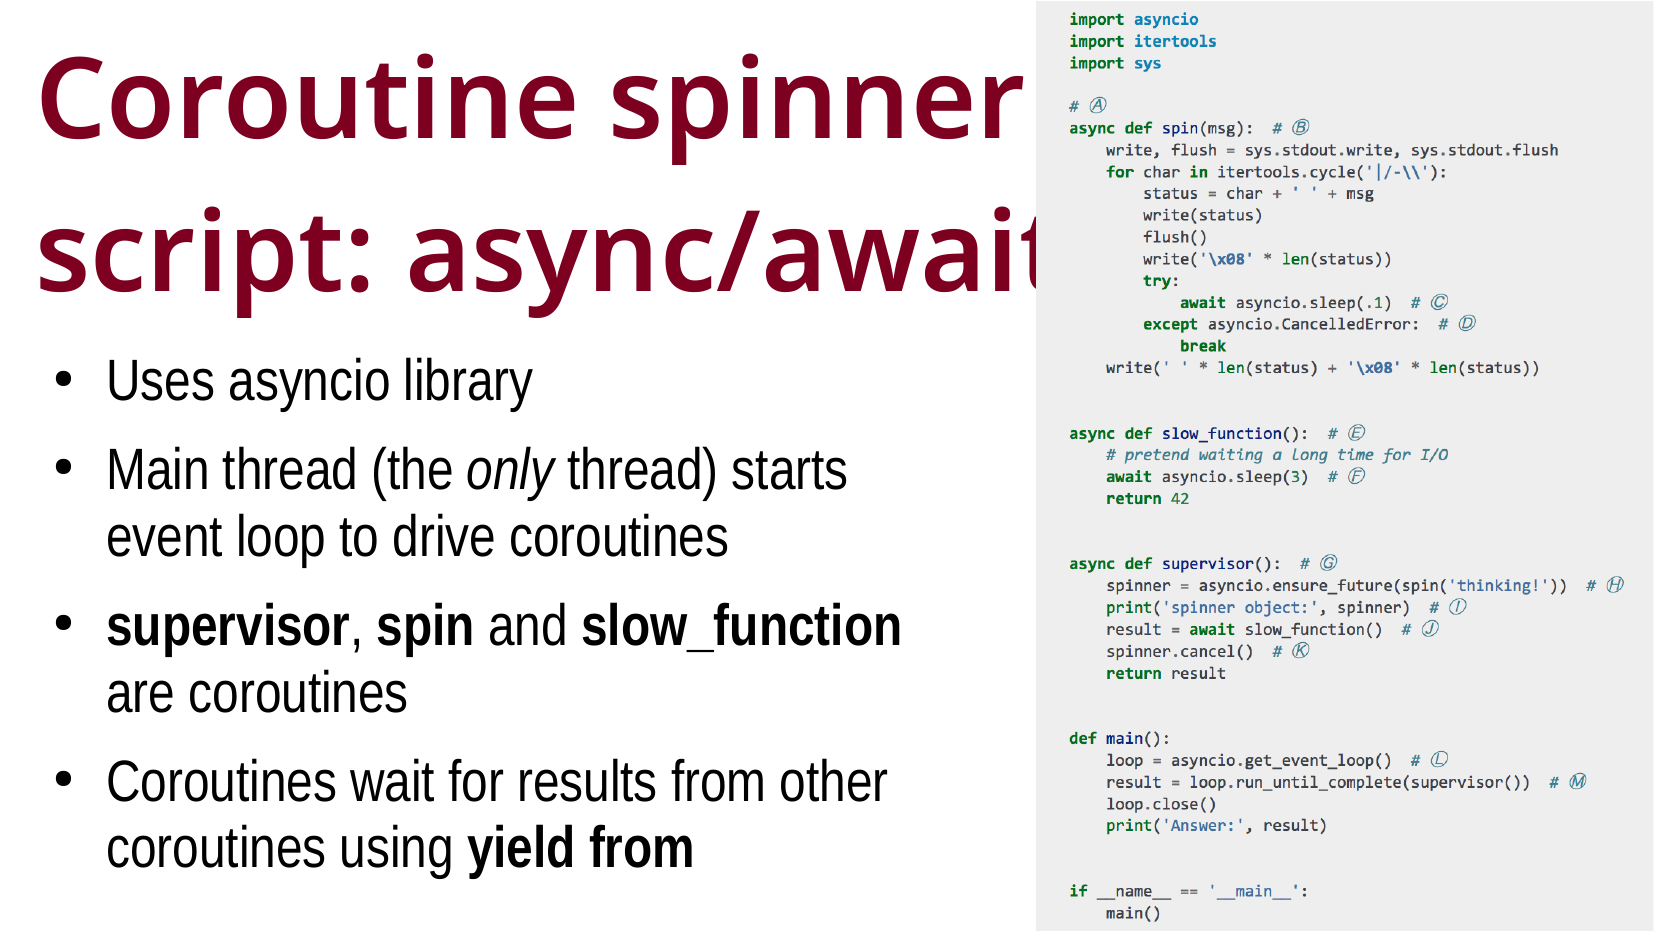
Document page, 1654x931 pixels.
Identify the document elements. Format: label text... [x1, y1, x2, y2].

title Coroutine spinner script: async/await [35, 59, 1036, 284]
picture [1036, 1, 1654, 931]
list Uses asyncio library Main thread (the only thread) starts event loop to drive coroutines supervisor, spin and slow_function are coroutines Coroutines wait for results from other coroutines using yield from [35, 346, 934, 922]
